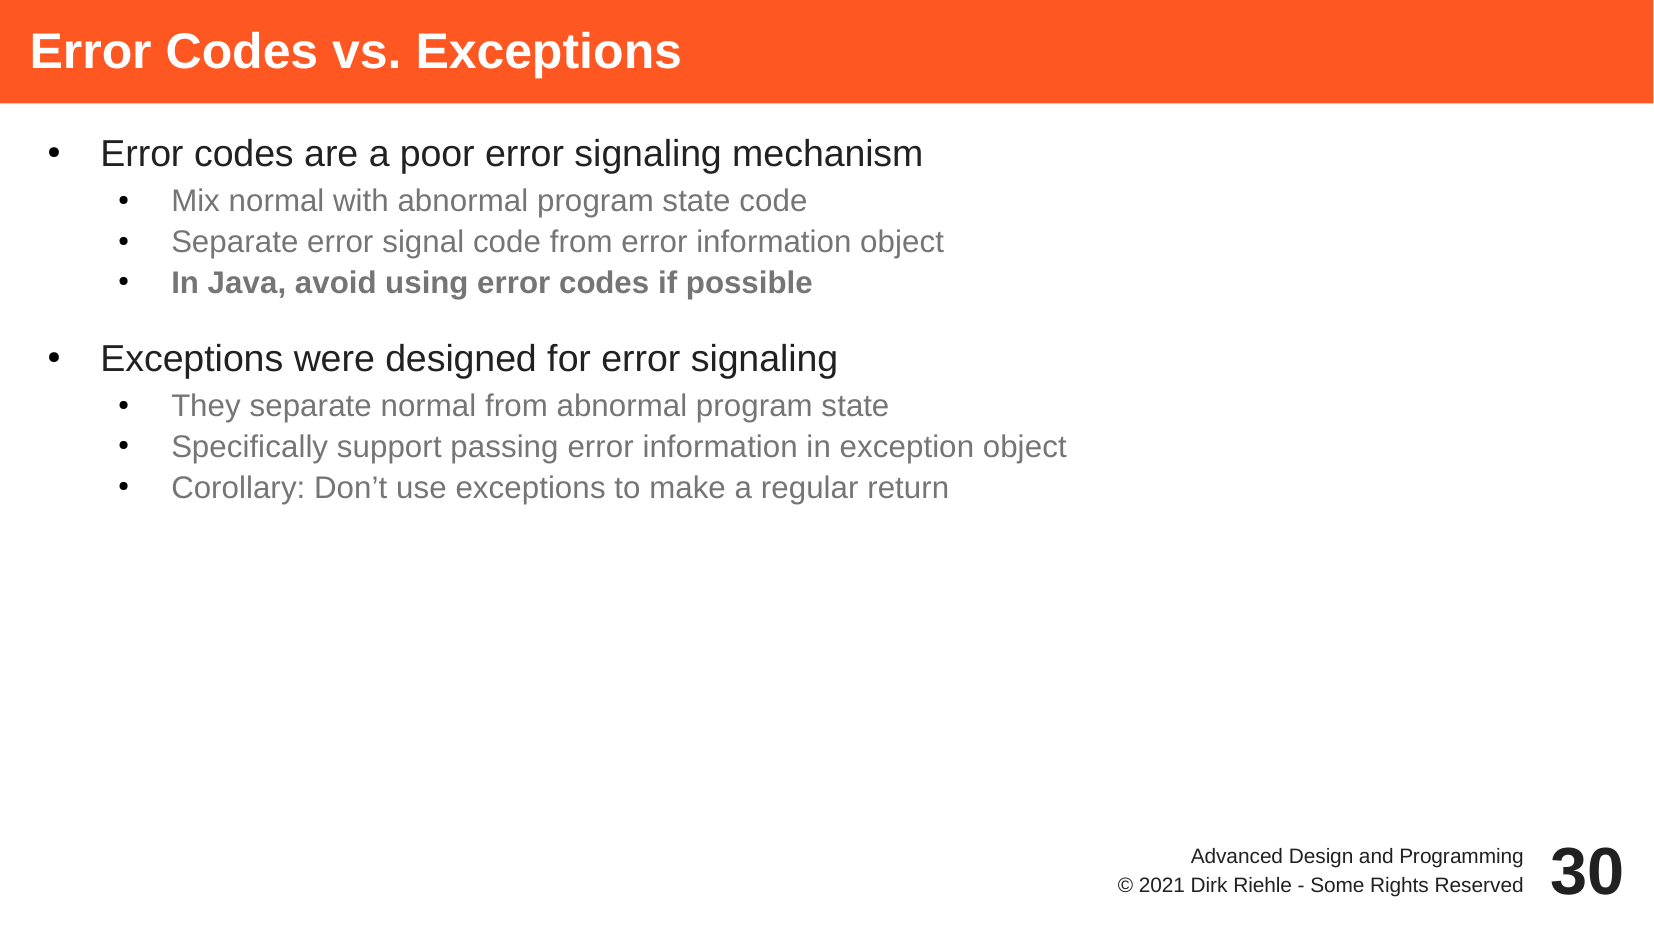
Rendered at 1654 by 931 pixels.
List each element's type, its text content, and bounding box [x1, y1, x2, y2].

list Error codes are a poor error signaling mechanism Mix normal with abnormal program state code Separate error signal code from error information object In Java, avoid using error codes if possible Exceptions were designed for error signaling They separate normal from abnormal program state Specifically support passing error information in exception object Corollary: Don’t use exceptions to make a regular return [29, 132, 1625, 813]
title Error Codes vs. Exceptions [0, 0, 1654, 104]
